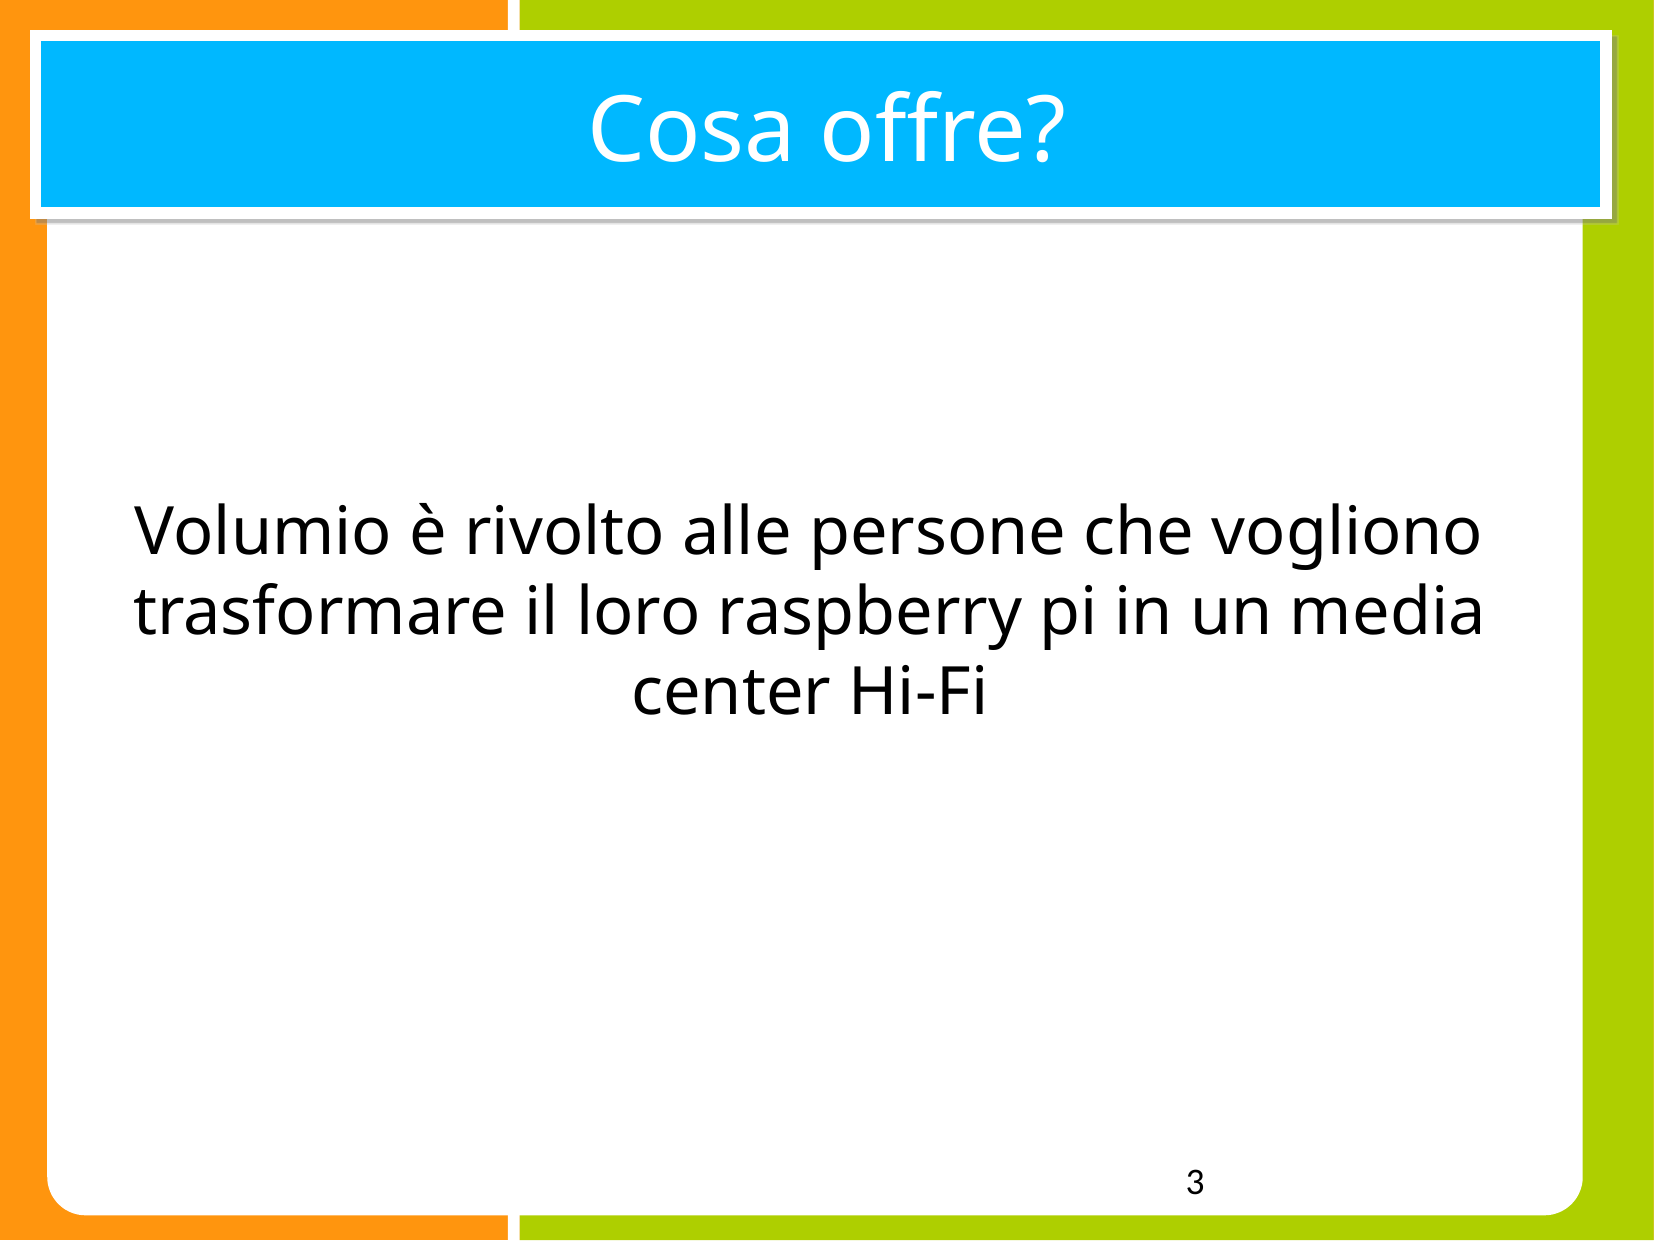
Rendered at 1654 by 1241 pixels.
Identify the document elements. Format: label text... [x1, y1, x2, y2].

title Cosa offre? [82, 69, 1571, 181]
subtitle Volumio è rivolto alle persone che vogliono trasformare il loro raspberry pi in un media center Hi-Fi [82, 486, 1538, 729]
text_box <numero> [1185, 1157, 1548, 1216]
